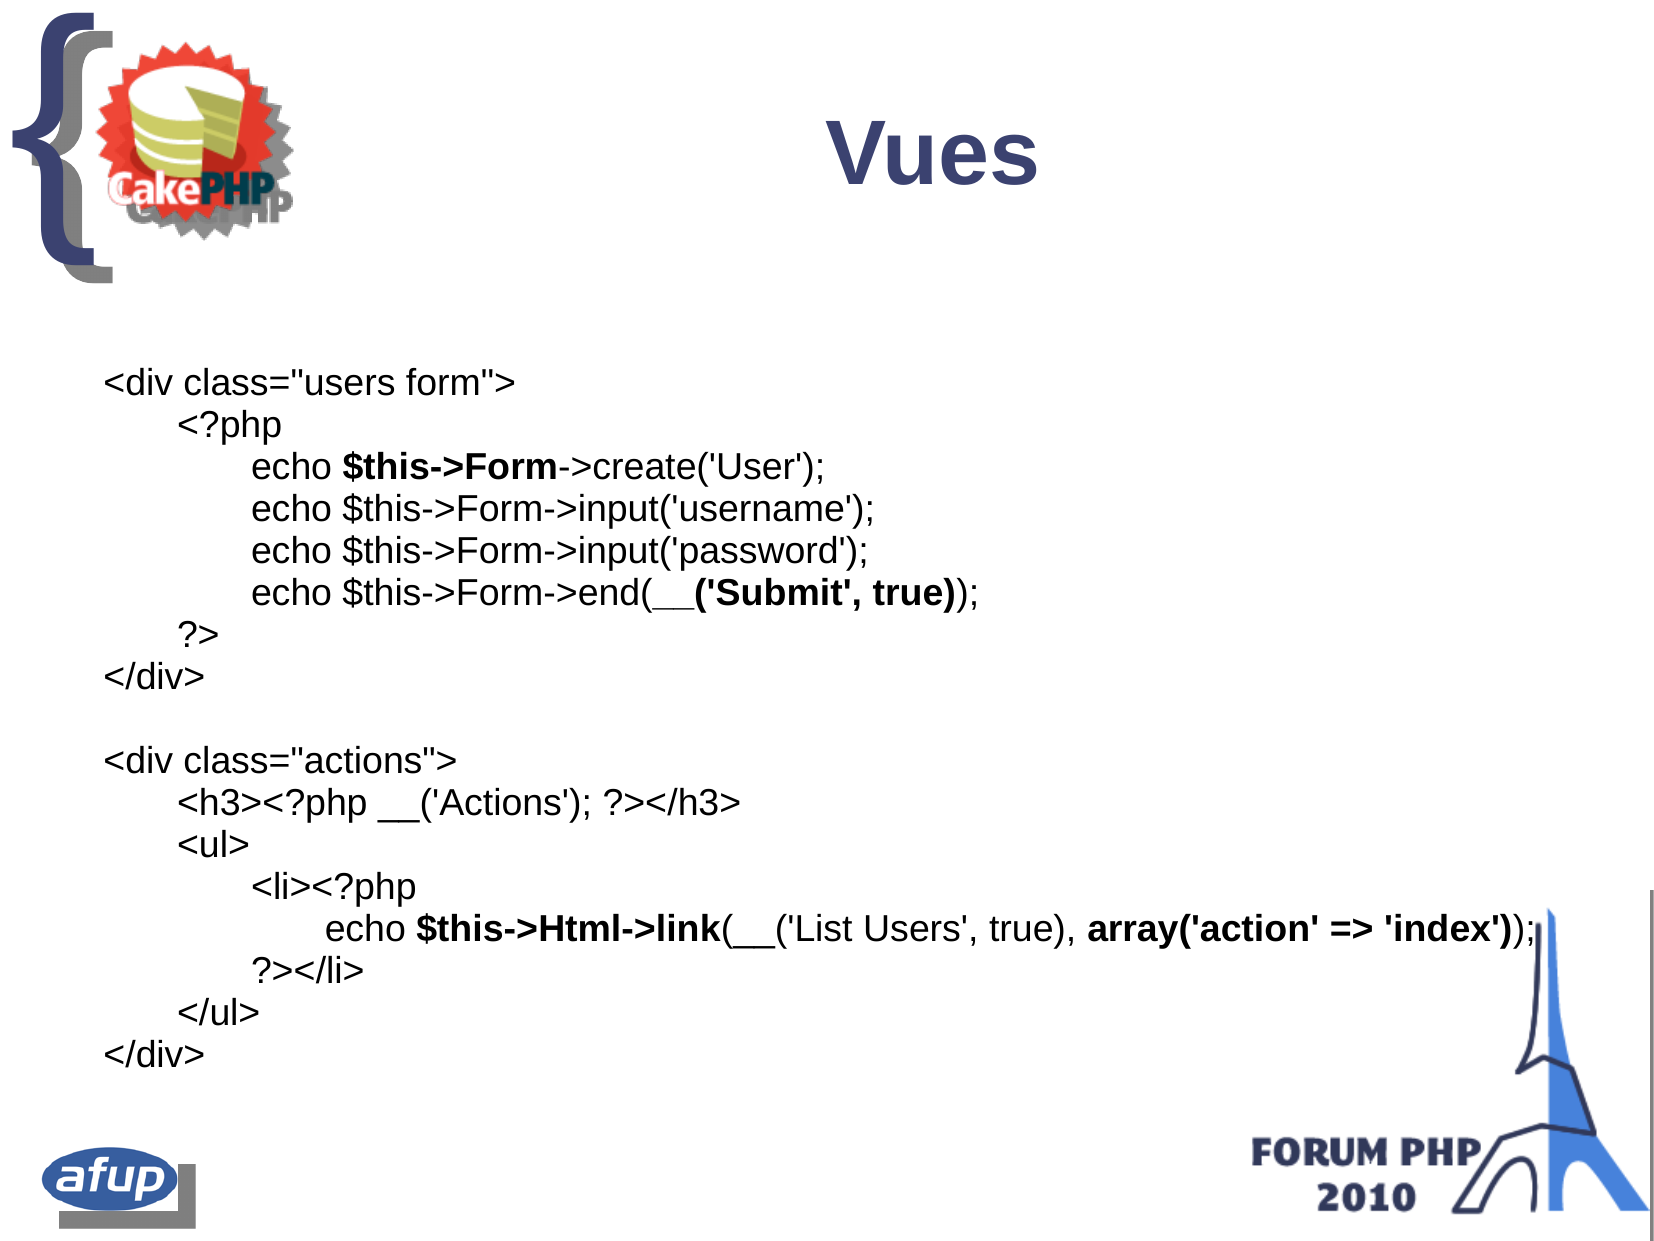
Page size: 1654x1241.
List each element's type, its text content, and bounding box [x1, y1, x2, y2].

picture [1240, 872, 1650, 1241]
text_box <div class="users form"> <?php echo $this->Form->create('User'); echo $this->Form->input('username'); echo $this->Form->input('password'); echo $this->Form->end(__('Submit', true)); ?> </div> <div class="actions"> <h3><?php __('Actions'); ?></h3> <ul> <li><?php echo $this->Html->link(__('List Users', true), array('action' => 'index')); ?></li> </ul> </div> [88, 354, 1565, 1167]
title Vues [295, 49, 1571, 257]
picture [88, 35, 284, 231]
picture [41, 1146, 178, 1211]
